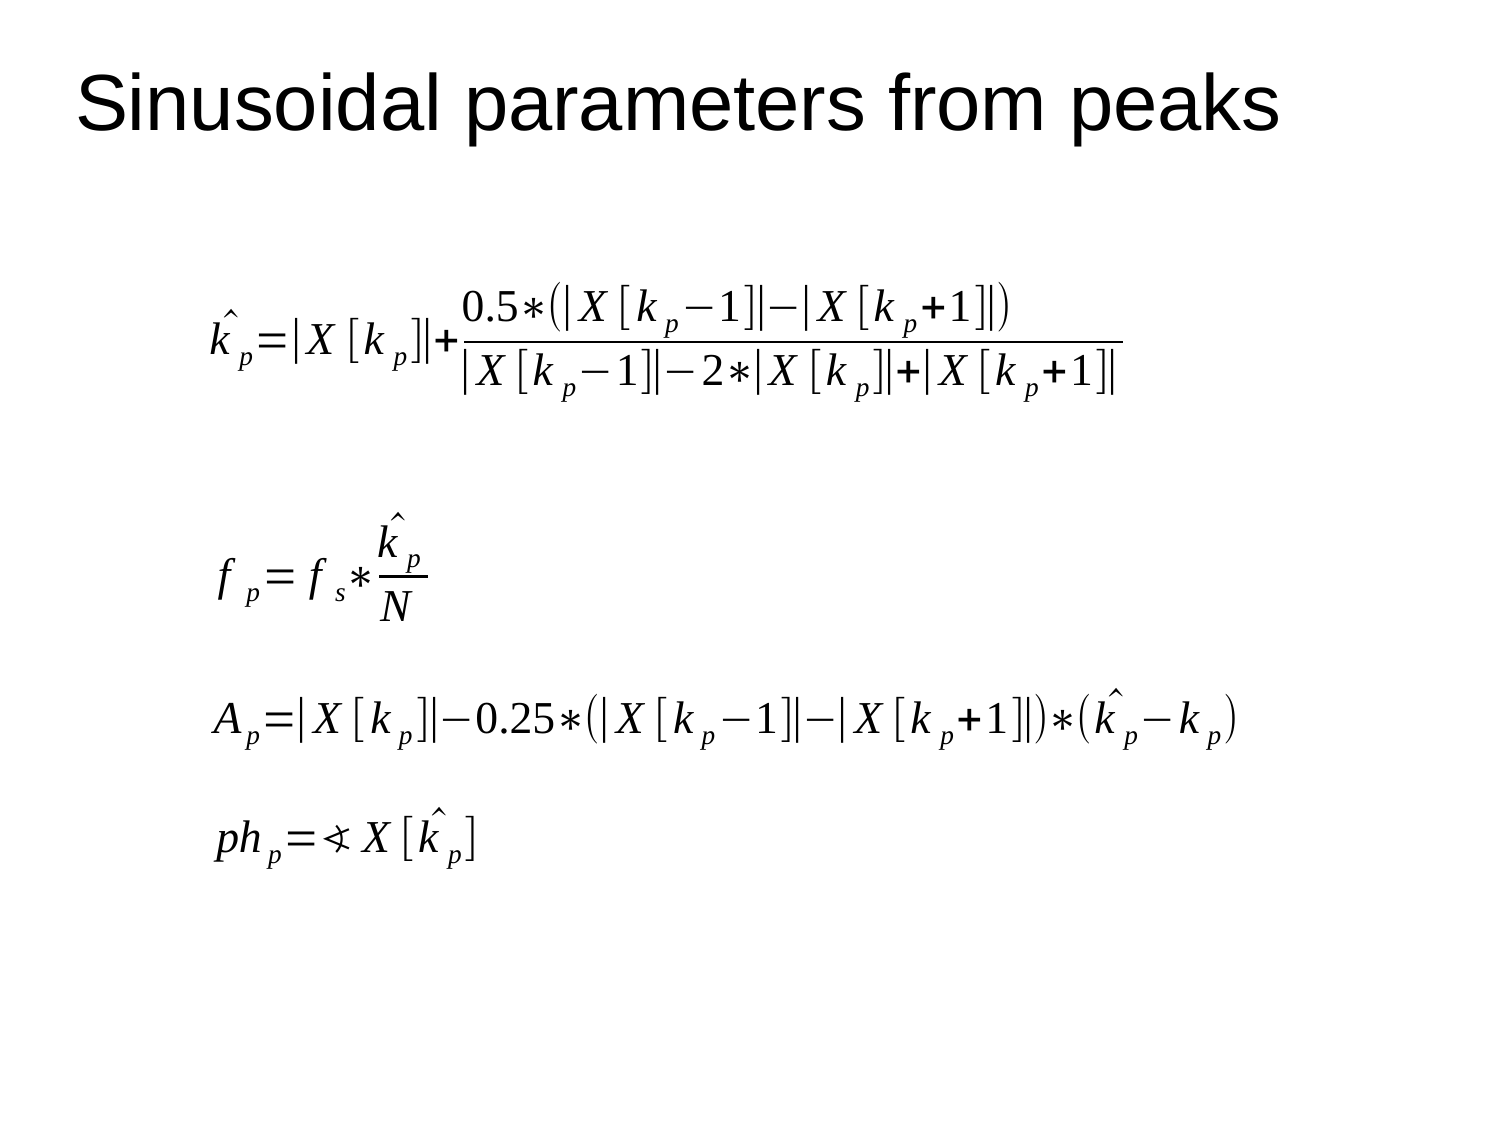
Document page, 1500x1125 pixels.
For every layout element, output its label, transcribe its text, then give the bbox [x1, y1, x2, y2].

title Sinusoidal parameters from peaks [75, 9, 1425, 198]
chart [202, 279, 1246, 975]
